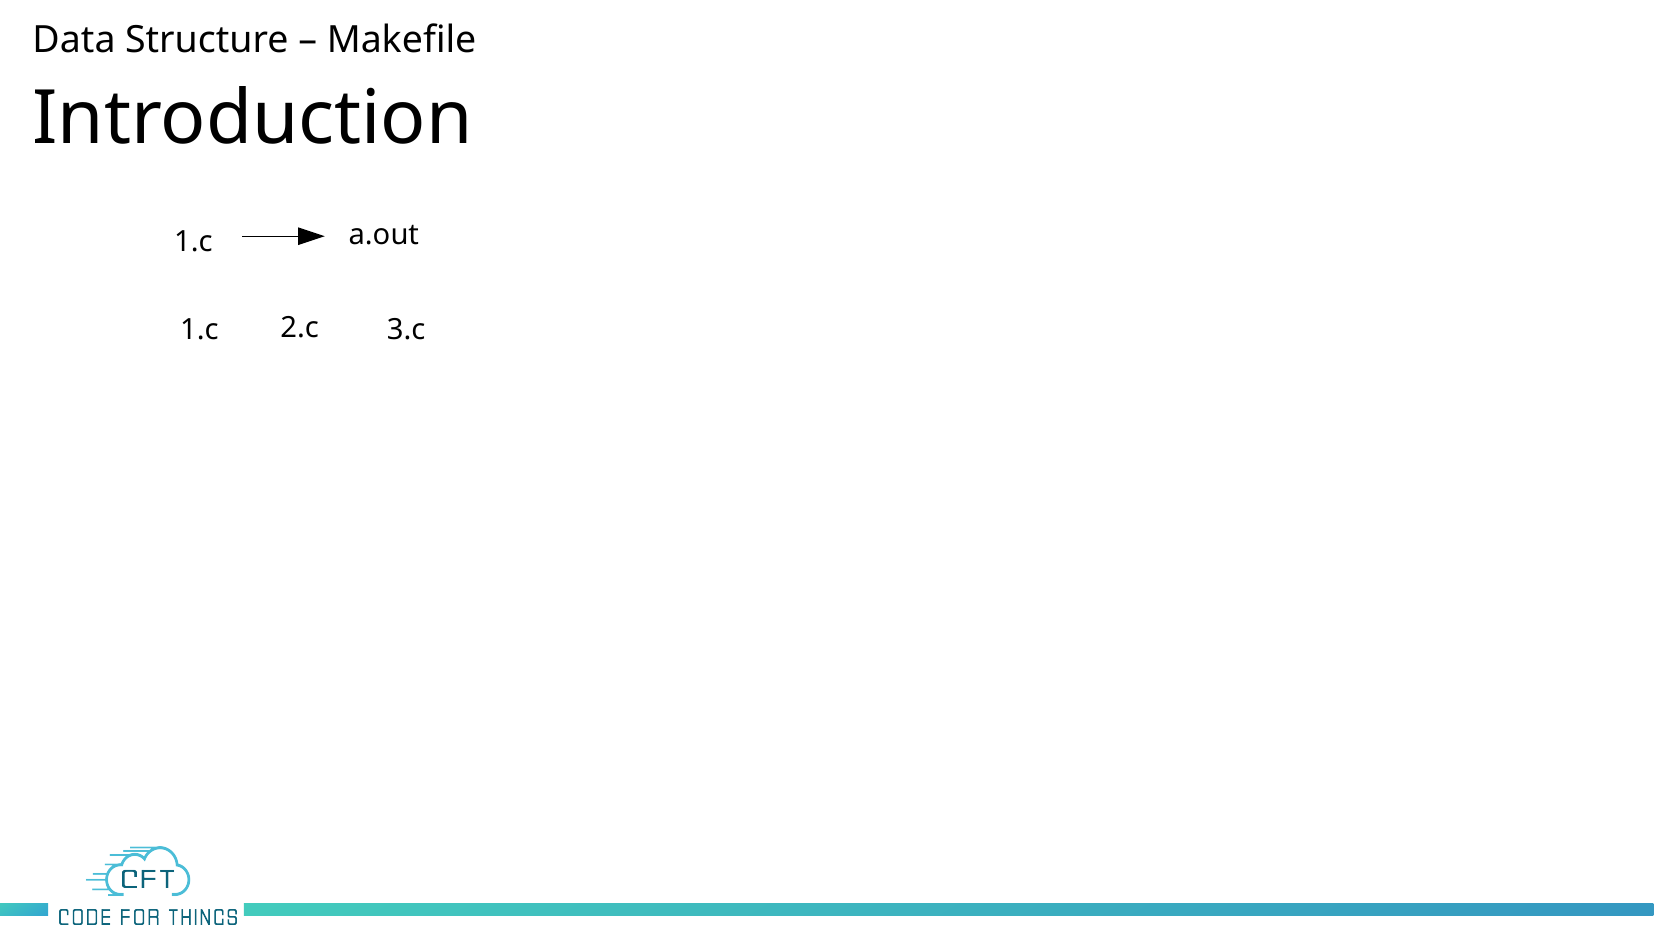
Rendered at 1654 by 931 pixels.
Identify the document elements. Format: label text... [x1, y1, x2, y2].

text_box a.out [333, 203, 450, 260]
title Data Structure – Makefile Introduction [32, 12, 1184, 166]
text_box 1.c [165, 301, 248, 351]
picture [59, 846, 237, 925]
text_box 1.c [159, 212, 243, 262]
text_box 2.c [265, 299, 349, 349]
text_box 3.c [372, 301, 455, 351]
